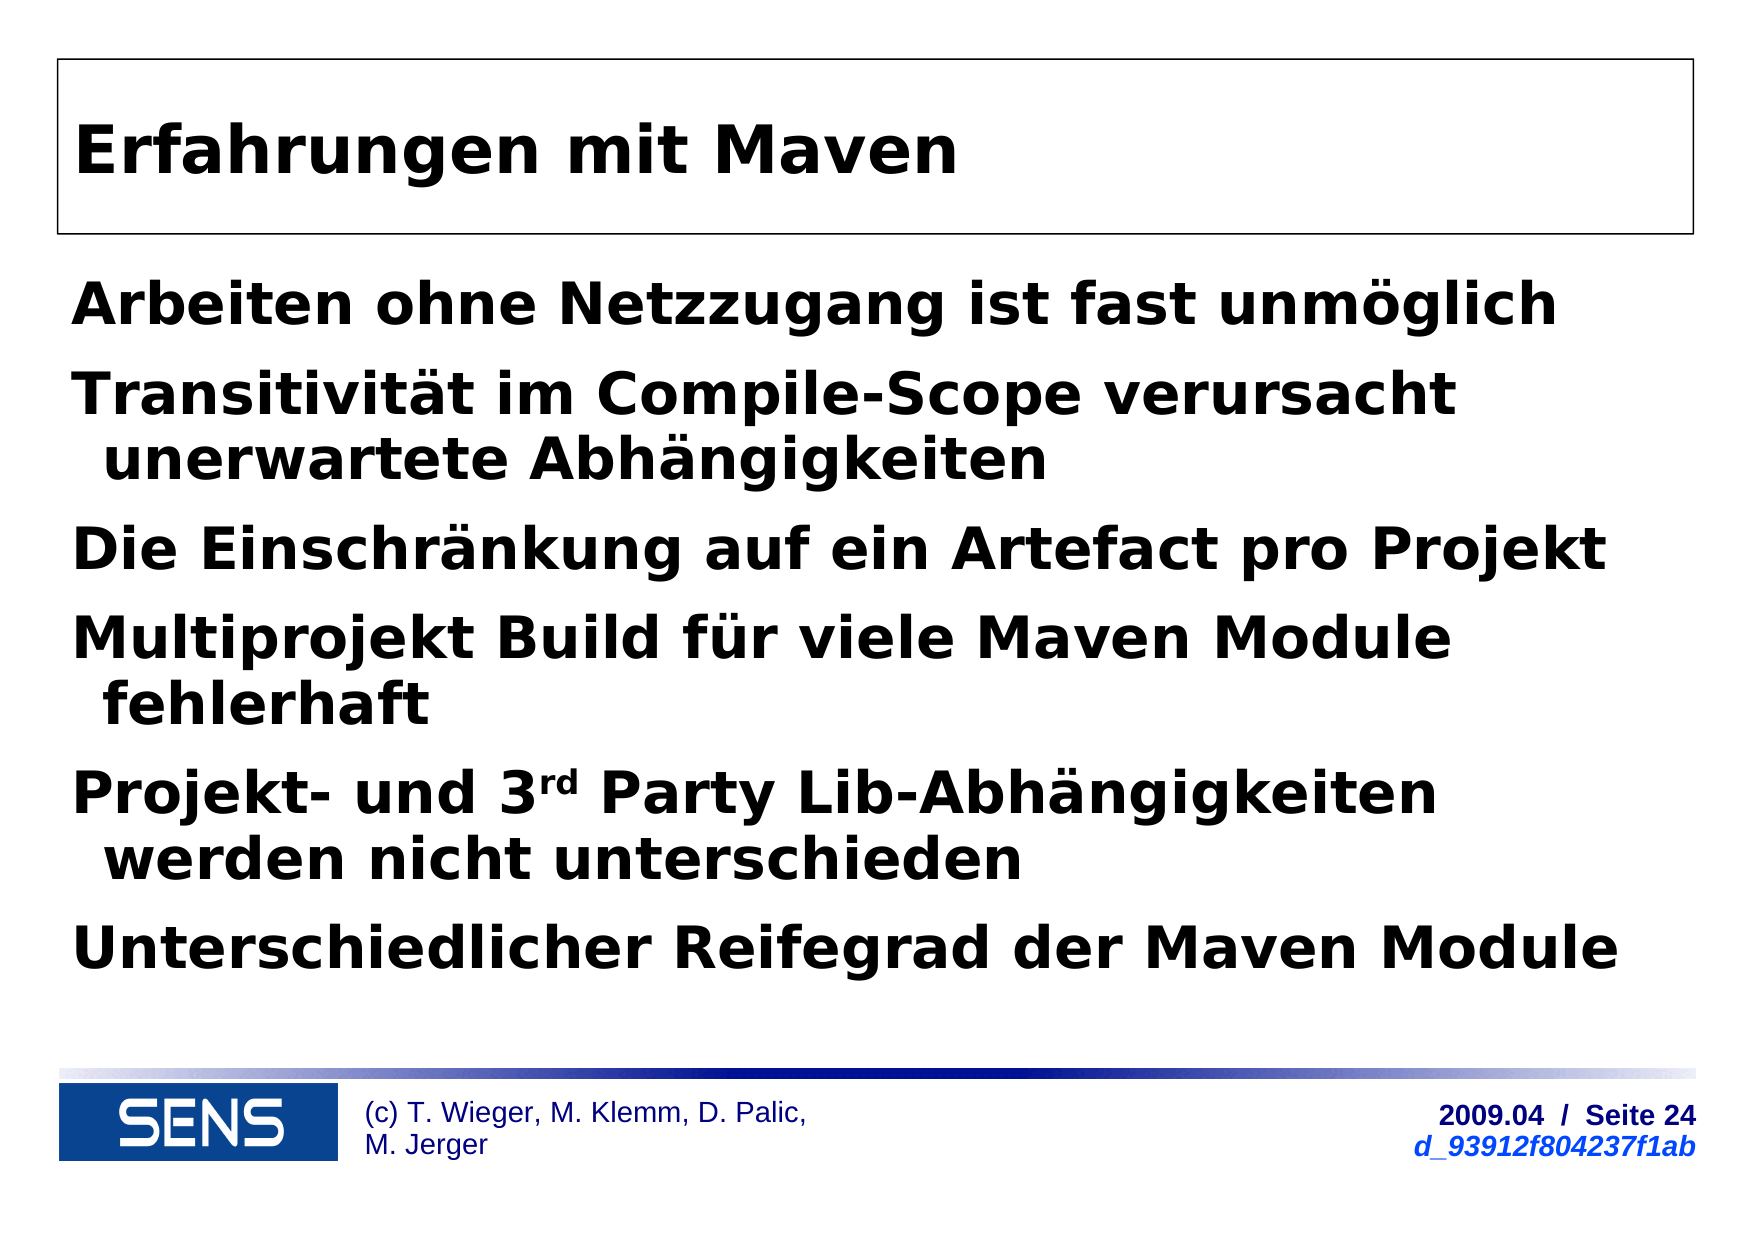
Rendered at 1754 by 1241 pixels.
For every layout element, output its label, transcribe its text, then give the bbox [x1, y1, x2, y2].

list Arbeiten ohne Netzzugang ist fast unmöglich Transitivität im Compile-Scope verursacht unerwartete Abhängigkeiten Die Einschränkung auf ein Artefact pro Projekt Multiprojekt Build für viele Maven Module fehlerhaft Projekt- und 3rd Party Lib-Abhängigkeiten werden nicht unterschieden Unterschiedlicher Reifegrad der Maven Module [71, 272, 1693, 1038]
picture [59, 1083, 338, 1161]
title Erfahrungen mit Maven [73, 61, 1693, 241]
picture [59, 1068, 1696, 1079]
